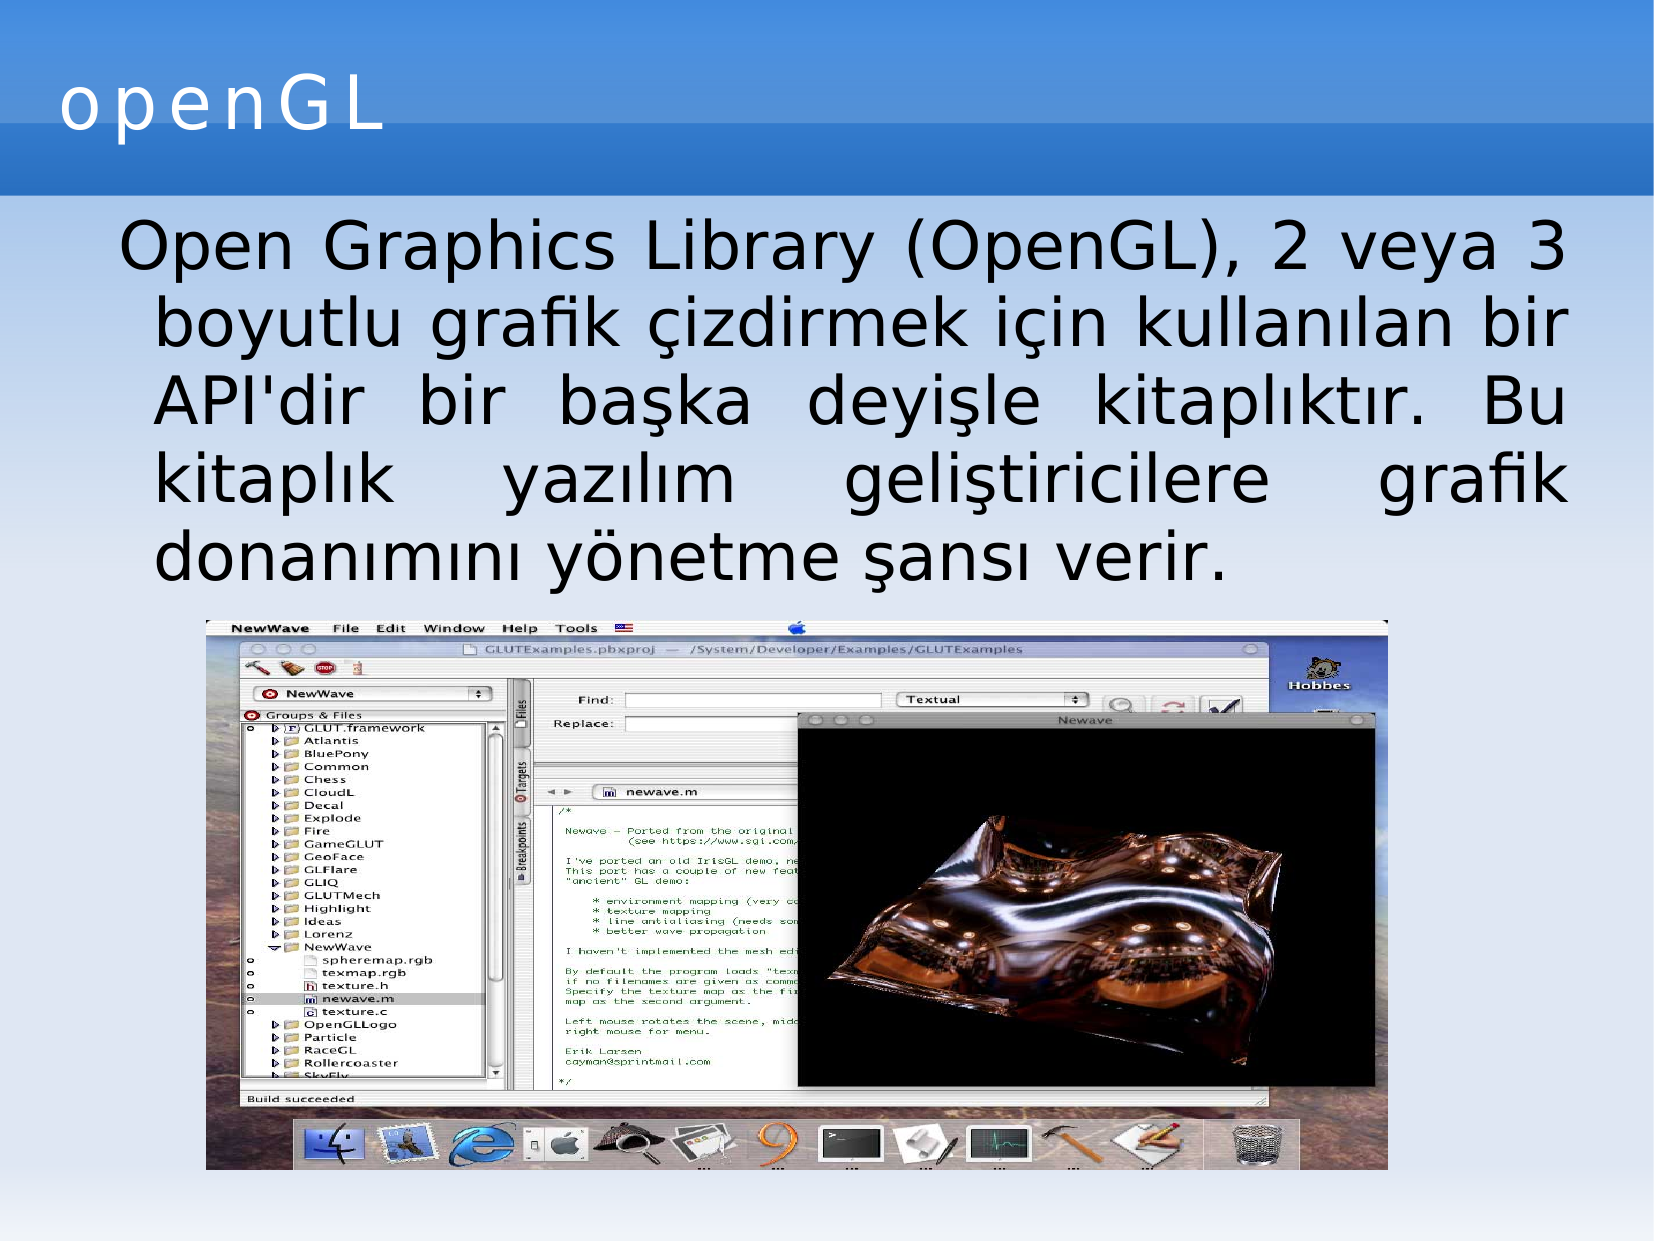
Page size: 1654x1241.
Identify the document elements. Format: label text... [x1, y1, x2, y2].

picture [0, 0, 1654, 1241]
title openGL [59, 36, 1270, 171]
subtitle Open Graphics Library (OpenGL), 2 veya 3 boyutlu grafik çizdirmek için kullanılan bir API'dir bir başka deyişle kitaplıktır. Bu kitaplık yazılım geliştiricilere grafik donanımını yönetme şansı verir. [82, 207, 1571, 597]
